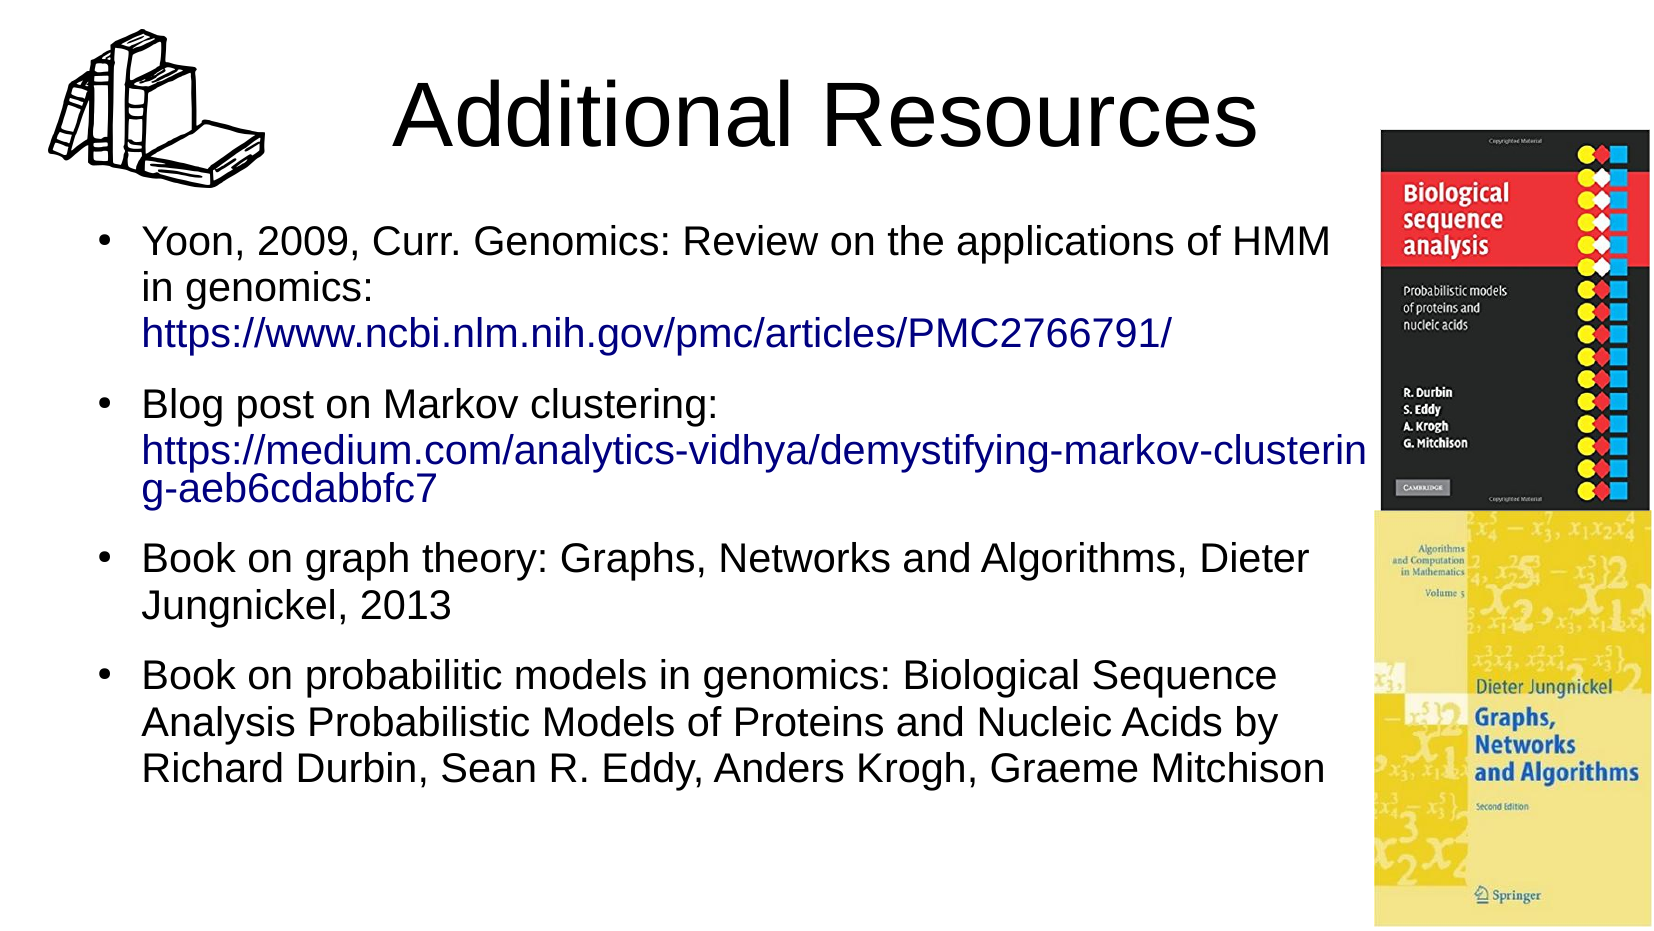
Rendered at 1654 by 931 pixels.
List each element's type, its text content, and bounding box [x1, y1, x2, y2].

picture [1374, 129, 1652, 927]
picture [48, 29, 265, 189]
list Yoon, 2009, Curr. Genomics: Review on the applications of HMM in genomics: https://www.ncbi.nlm.nih.gov/pmc/articles/PMC2766791/ Blog post on Markov clustering: https://medium.com/analytics-vidhya/demystifying-markov-clustering-aeb6cdabbfc7 Book on graph theory: Graphs, Networks and Algorithms, Dieter Jungnickel, 2013 Book on probabilitic models in genomics: Biological Sequence Analysis Probabilistic Models of Proteins and Nucleic Acids by Richard Durbin, Sean R. Eddy, Anders Krogh, Graeme Mitchison [82, 217, 1375, 758]
title Additional Resources [82, 37, 1571, 193]
